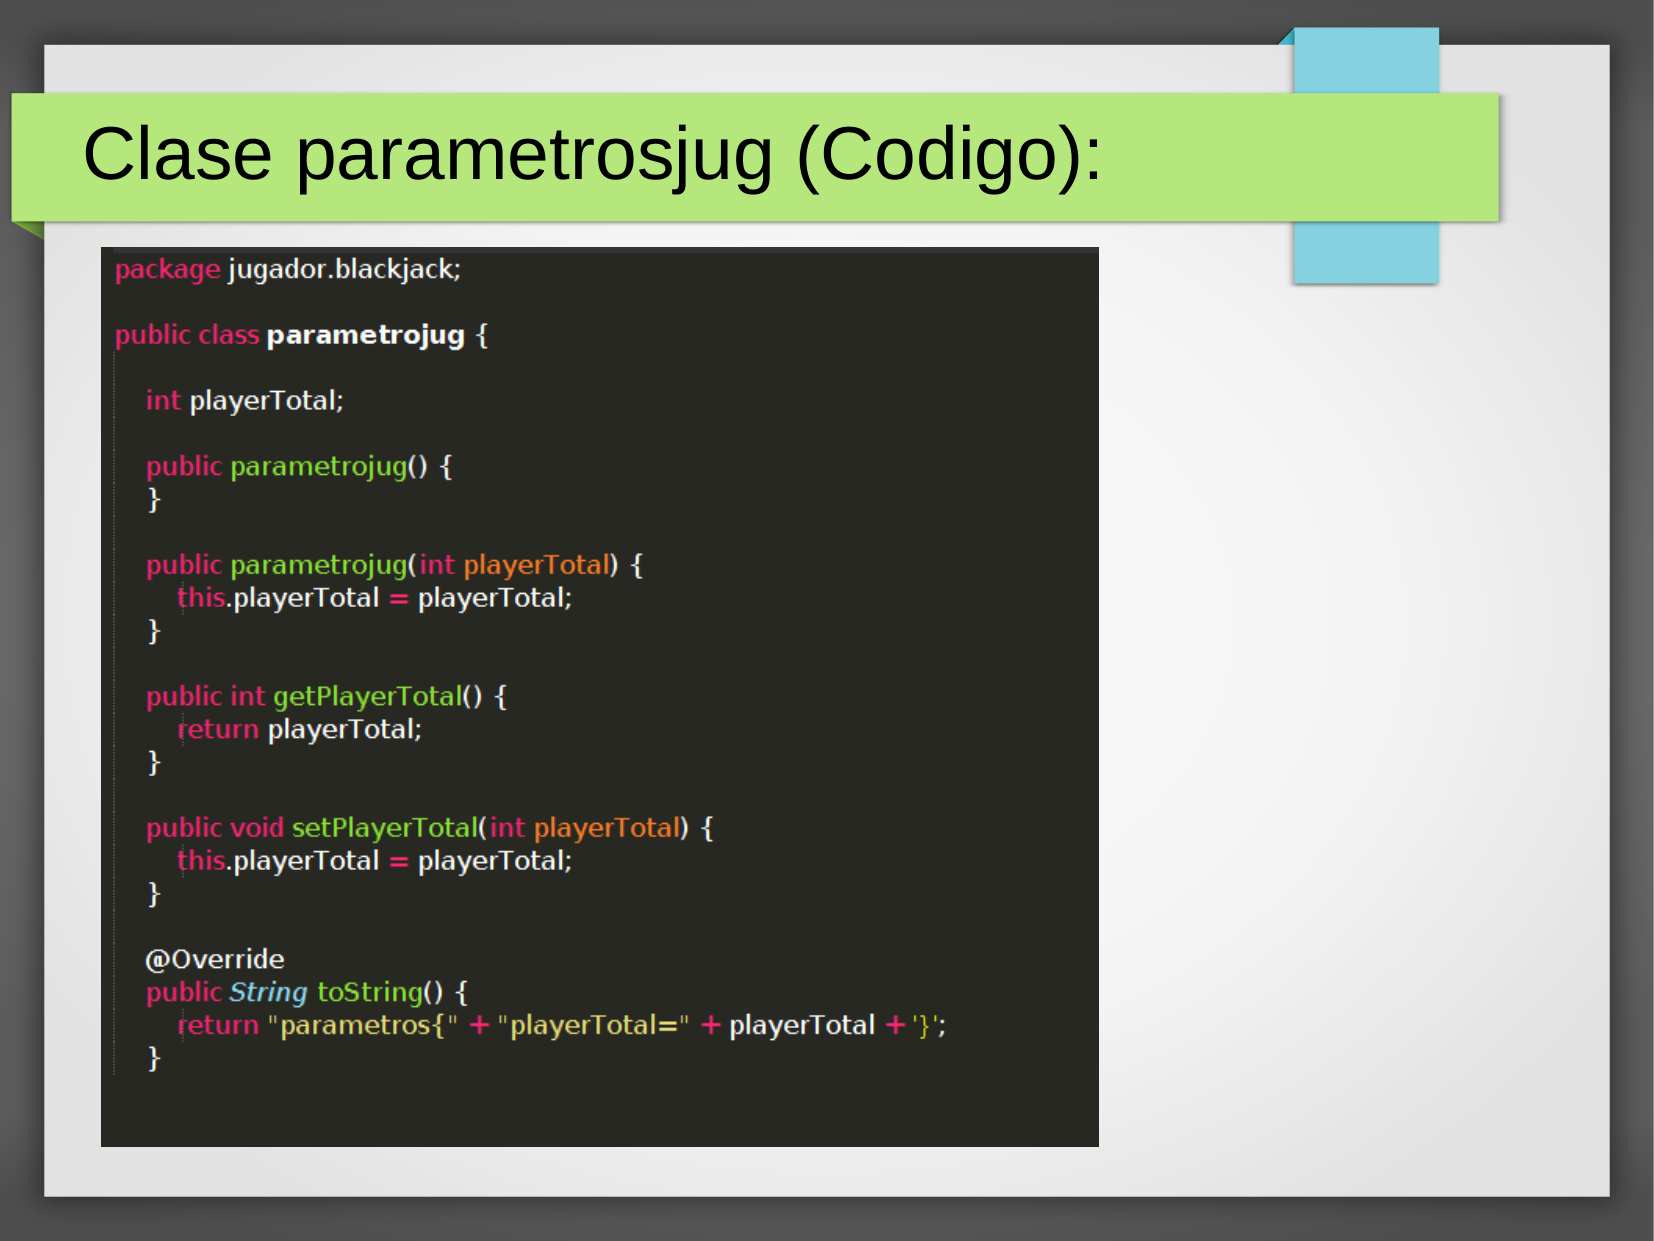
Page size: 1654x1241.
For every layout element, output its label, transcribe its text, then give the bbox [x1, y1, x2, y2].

picture [0, 0, 1654, 1241]
title Clase parametrosjug (Codigo): [82, 94, 1264, 213]
